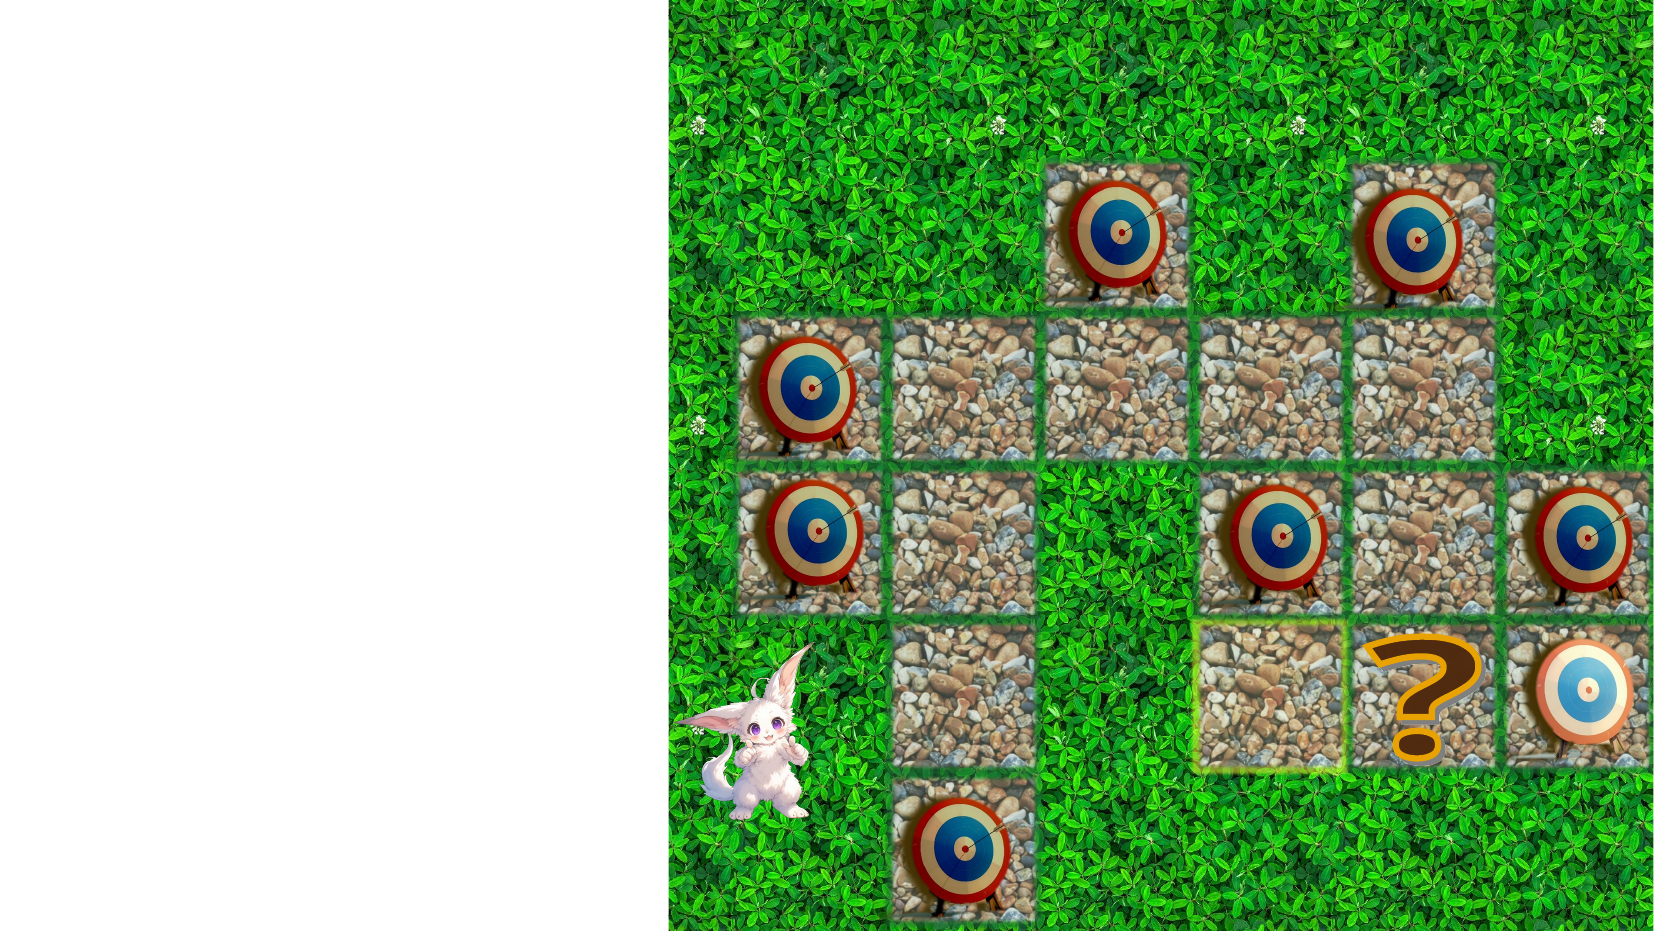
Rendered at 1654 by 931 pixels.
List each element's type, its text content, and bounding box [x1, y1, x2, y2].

text_box [890, 315, 1037, 462]
text_box [1351, 316, 1497, 462]
text_box [891, 469, 1037, 616]
text_box [893, 919, 1037, 923]
text_box [1507, 608, 1651, 614]
text_box [1490, 162, 1497, 309]
text_box [890, 623, 1037, 768]
picture [1043, 152, 1194, 303]
picture [1510, 620, 1654, 760]
text_box [1201, 627, 1340, 765]
picture [1339, 159, 1490, 310]
picture [733, 307, 891, 601]
picture [1509, 457, 1654, 608]
text_box ? [1367, 636, 1479, 718]
picture [672, 640, 854, 824]
picture [886, 768, 1037, 919]
text_box [1198, 606, 1344, 616]
text_box [668, 0, 1654, 931]
text_box ? [1395, 730, 1439, 759]
picture [1204, 455, 1355, 606]
text_box [1045, 303, 1190, 309]
text_box [737, 601, 883, 616]
text_box [1351, 623, 1497, 769]
text_box [1197, 315, 1344, 456]
text_box [1505, 760, 1651, 769]
text_box [1351, 470, 1496, 616]
text_box [1044, 316, 1190, 462]
